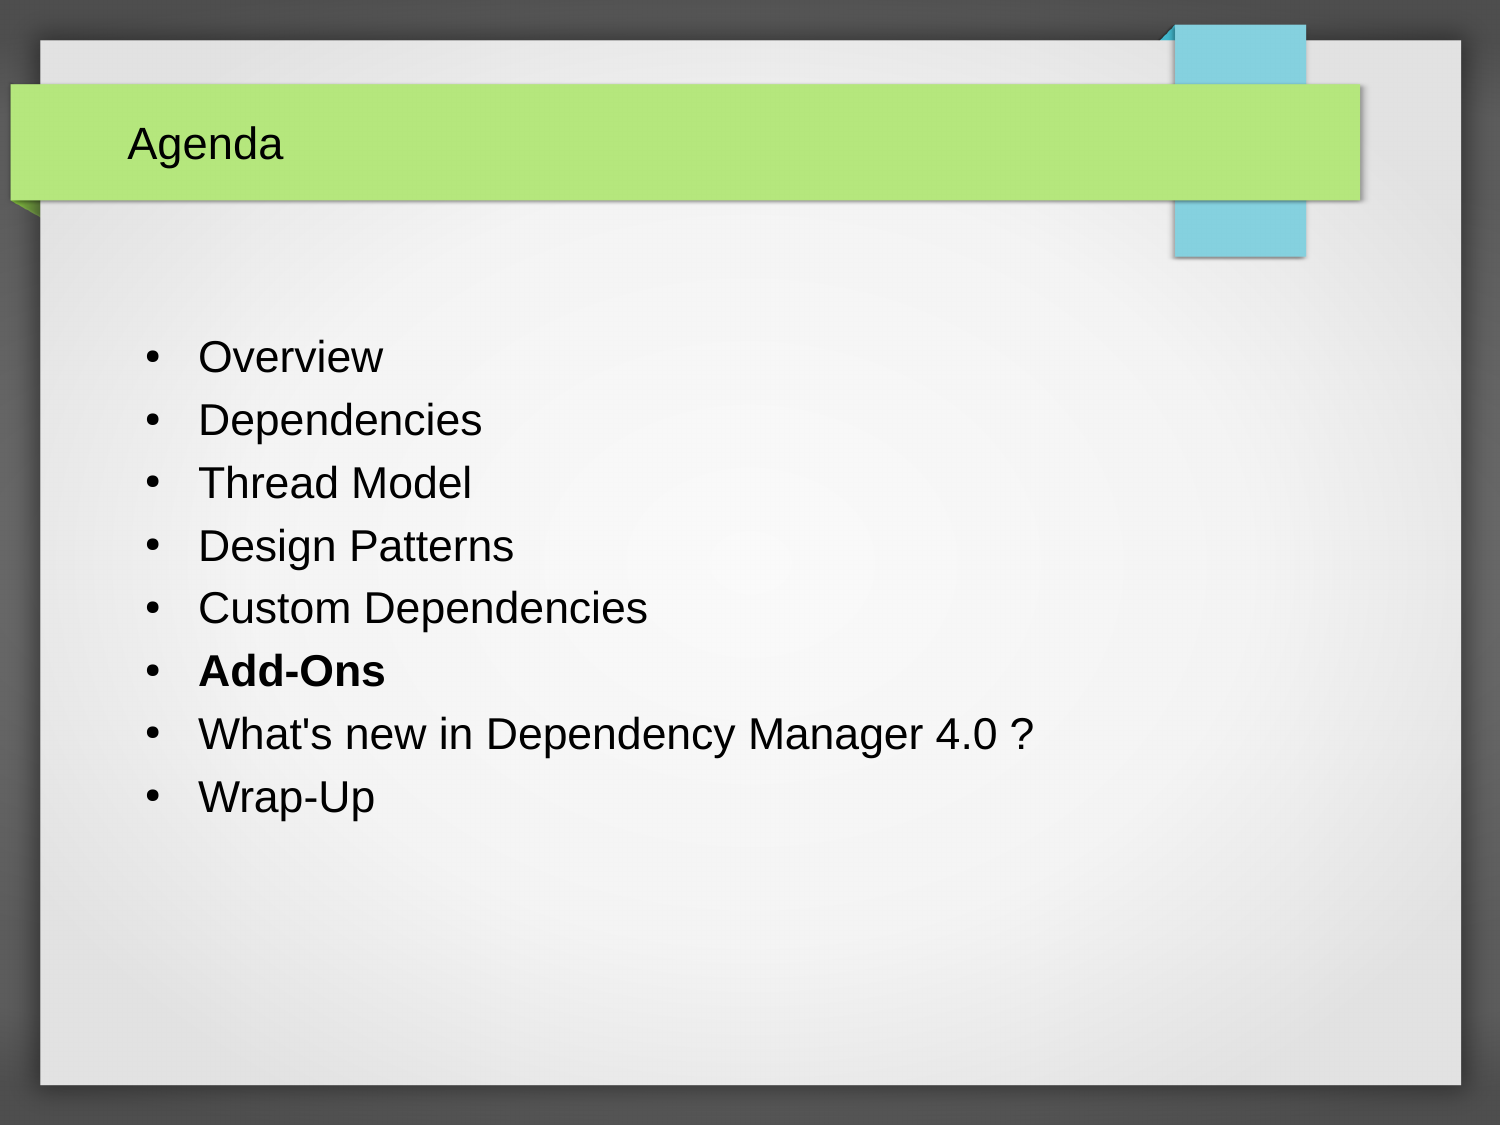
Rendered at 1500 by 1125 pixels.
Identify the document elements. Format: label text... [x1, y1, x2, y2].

title Agenda [112, 42, 1388, 246]
list Overview Dependencies Thread Model Design Patterns Custom Dependencies Add-Ons What's new in Dependency Manager 4.0 ? Wrap-Up [112, 324, 1388, 978]
picture [0, 0, 1500, 1125]
